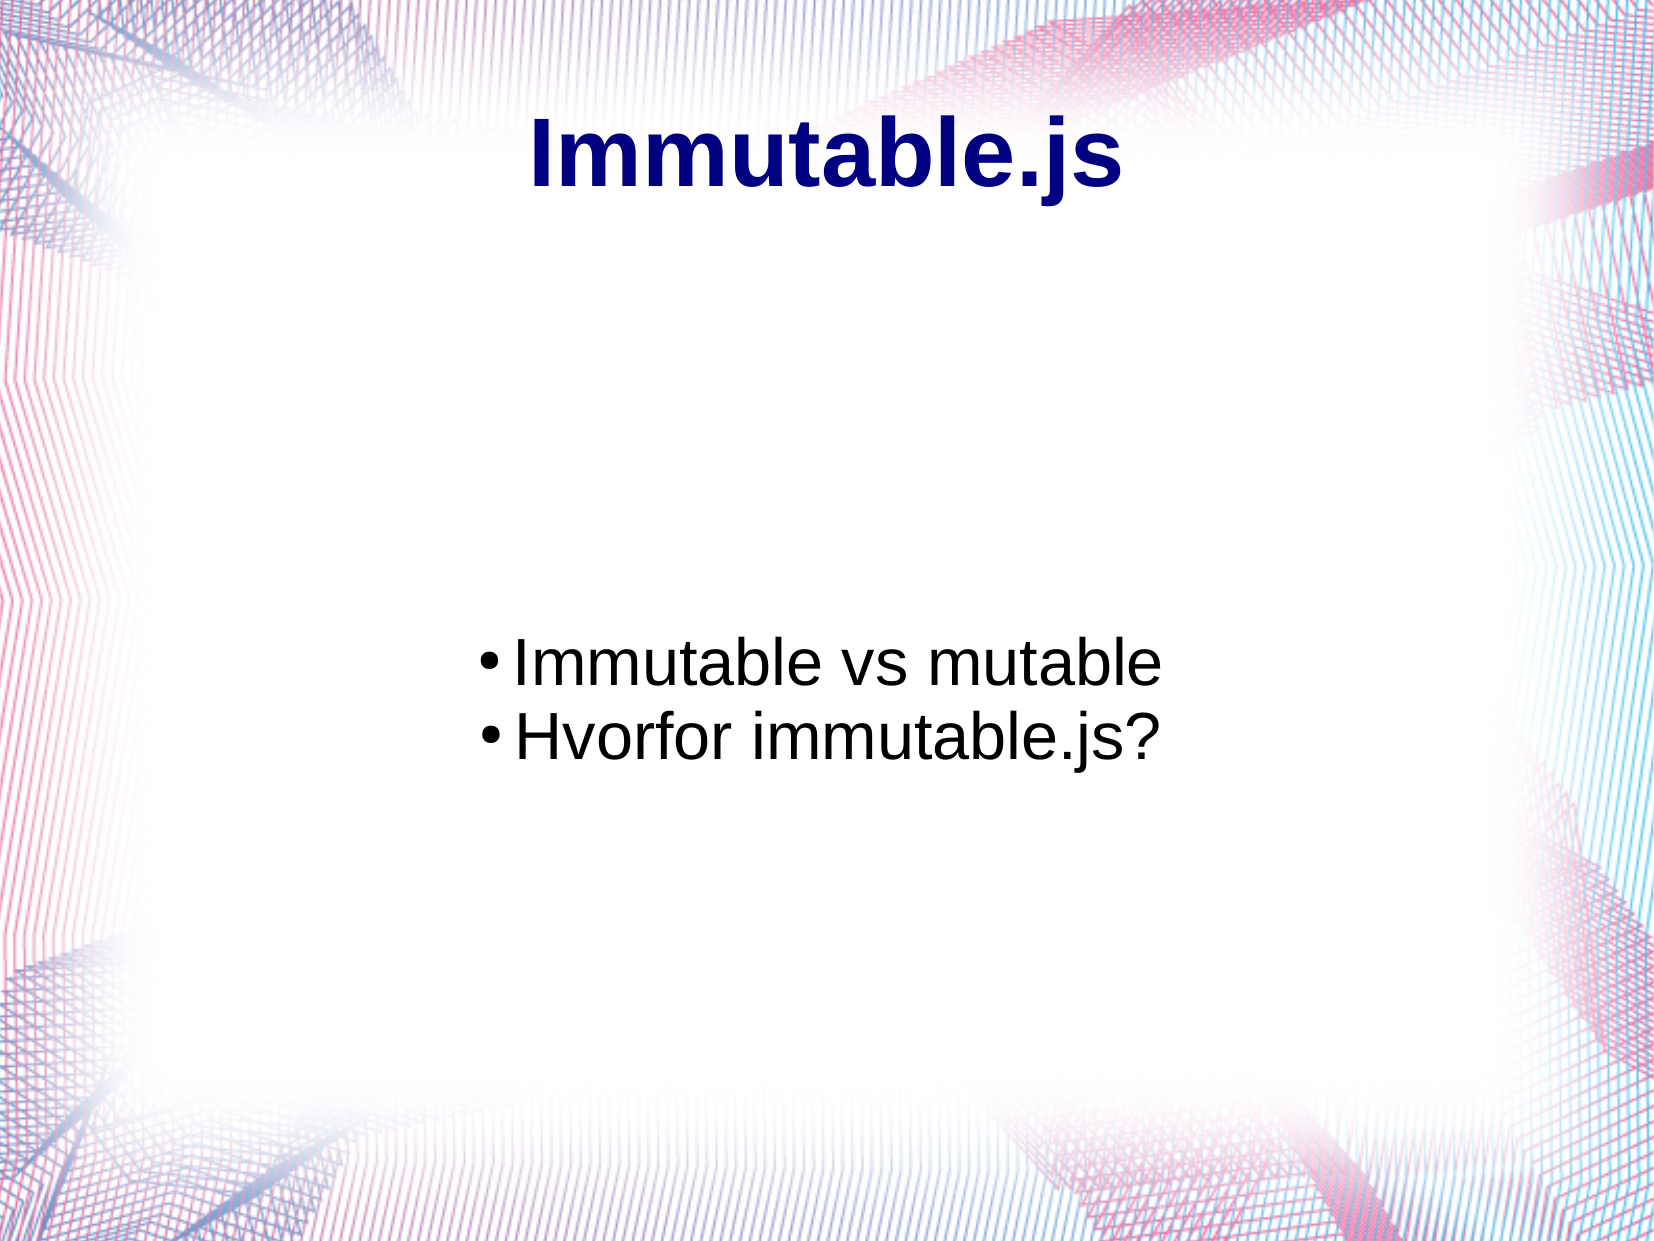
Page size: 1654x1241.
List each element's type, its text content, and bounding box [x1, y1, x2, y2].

picture [0, 0, 1654, 1241]
title Immutable.js [82, 49, 1571, 257]
subtitle Immutable vs mutable Hvorfor immutable.js? [82, 290, 1571, 1109]
